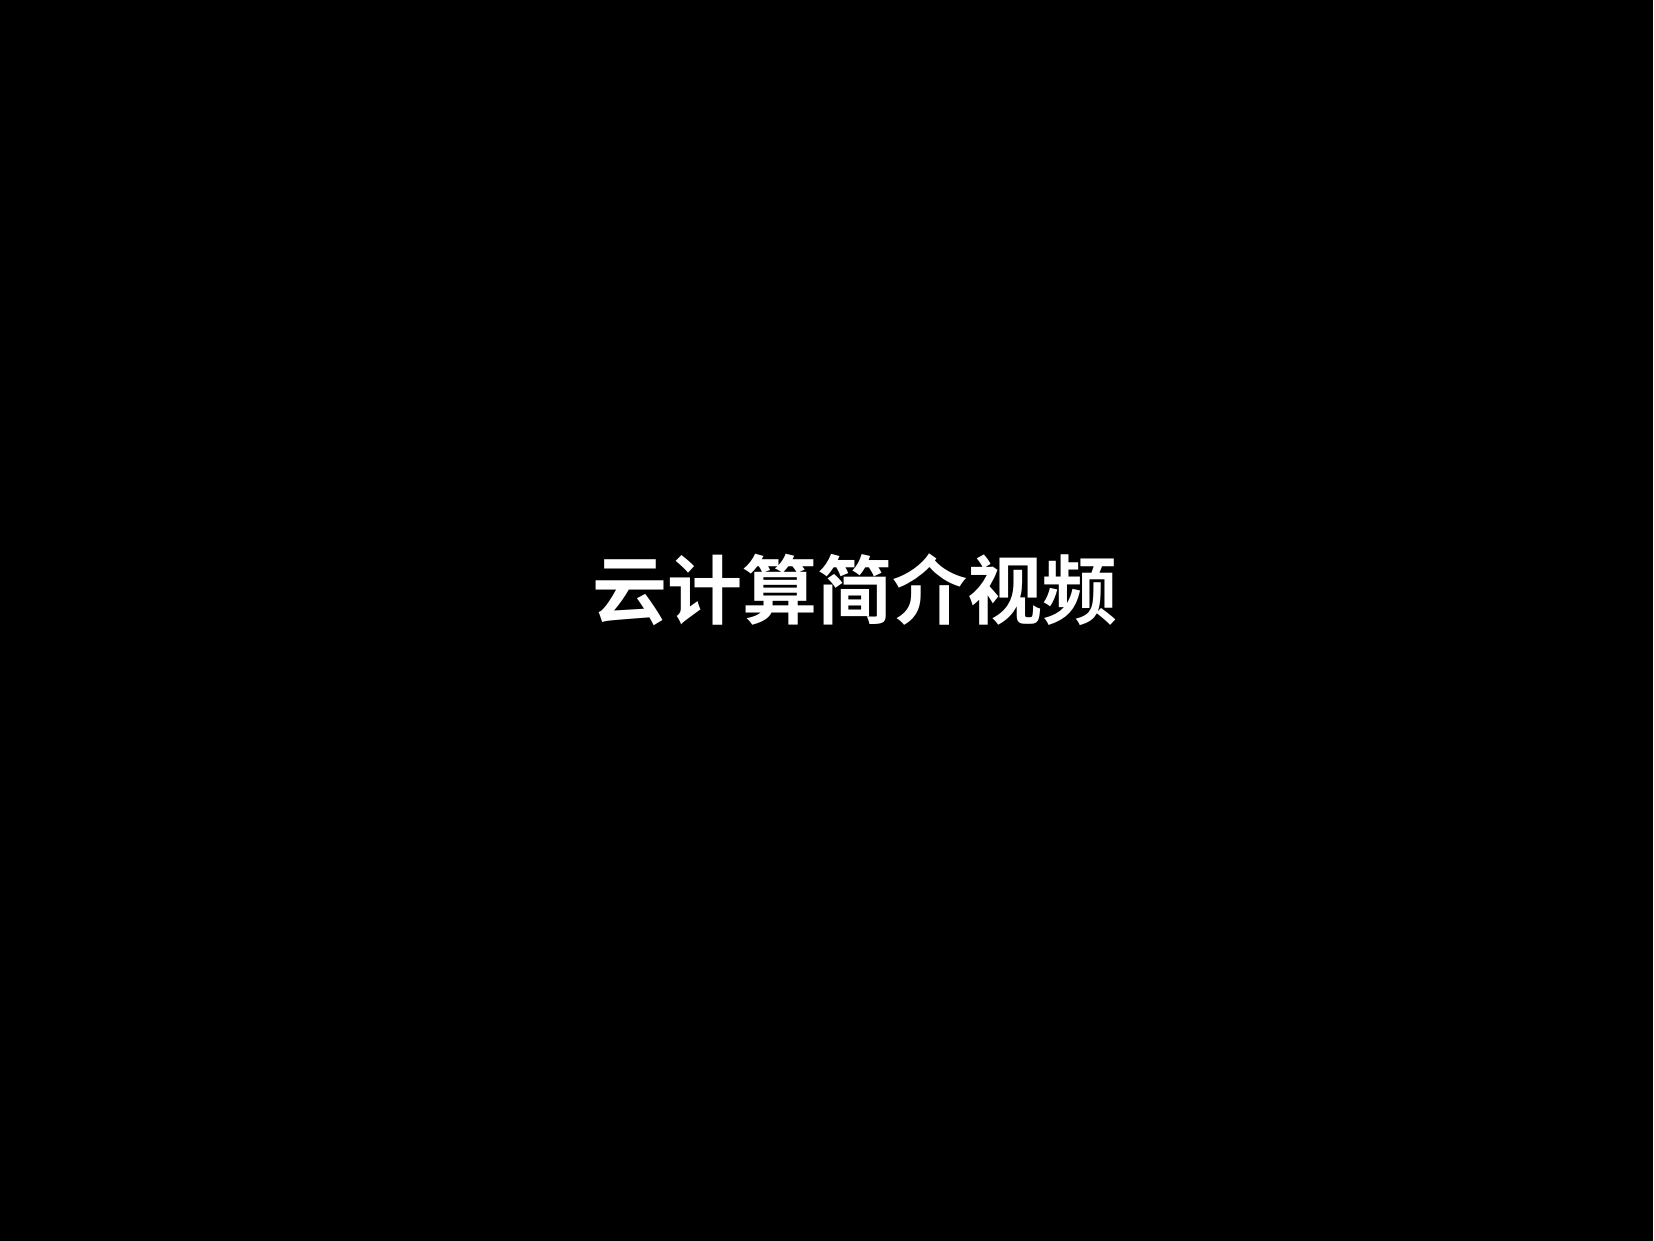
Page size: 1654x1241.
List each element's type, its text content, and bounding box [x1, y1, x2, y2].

text_box 云计算简介视频 [141, 523, 1569, 638]
